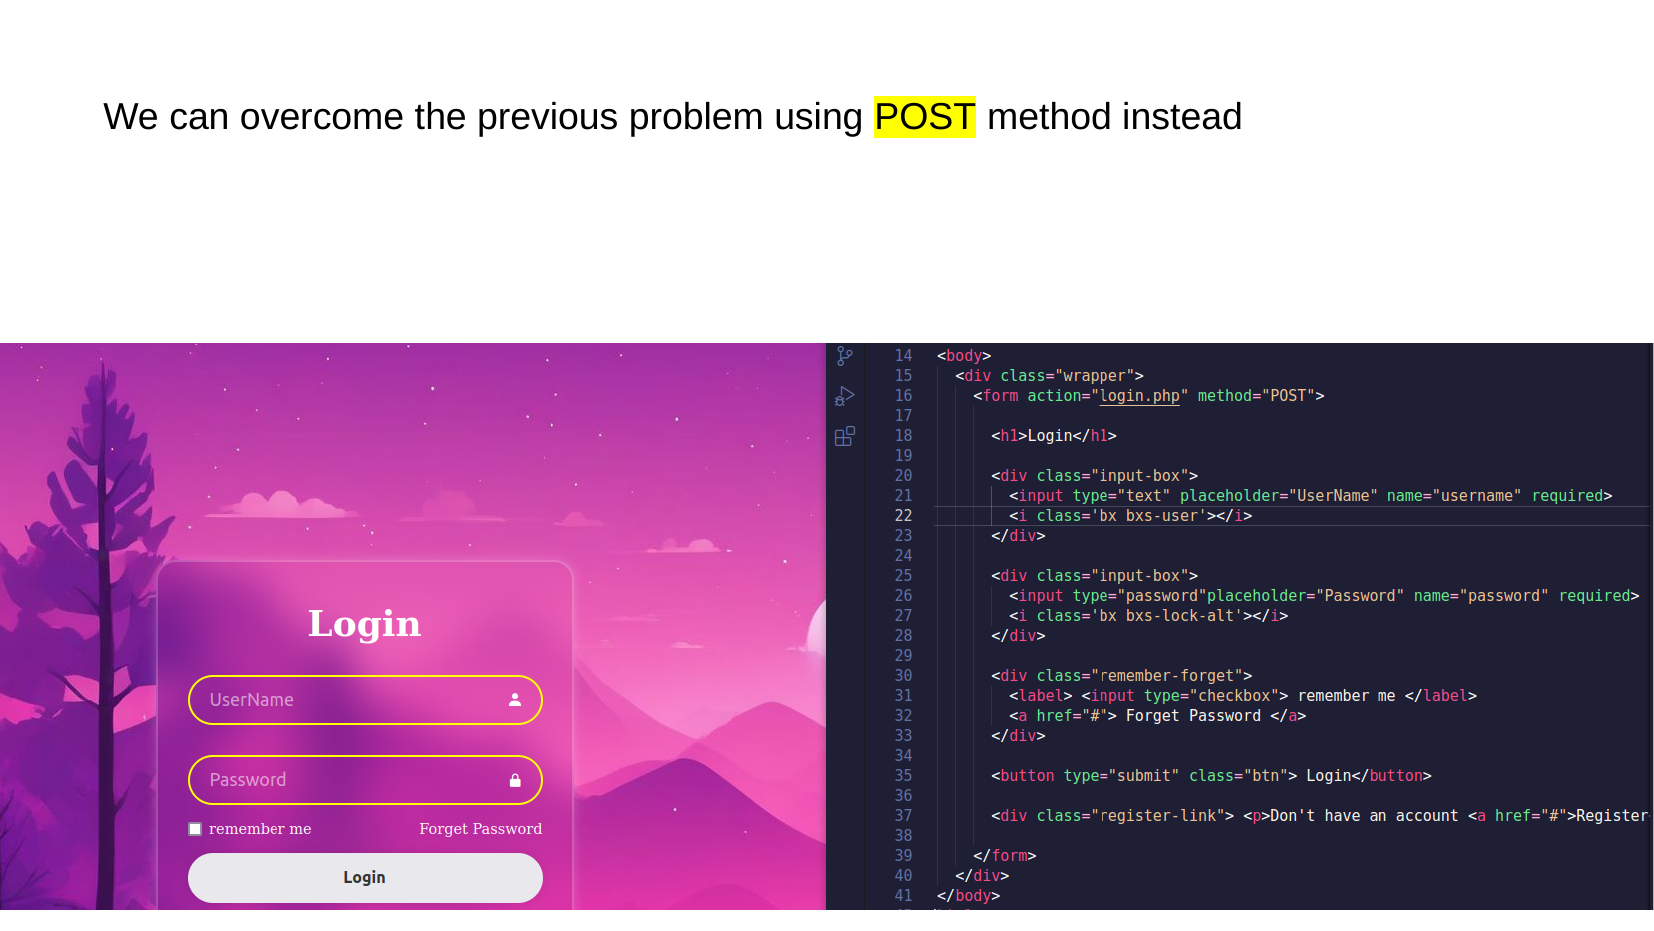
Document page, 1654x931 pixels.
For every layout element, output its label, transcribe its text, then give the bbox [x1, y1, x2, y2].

picture [0, 343, 1654, 910]
text_box We can overcome the previous problem using POST method instead [88, 88, 1269, 146]
